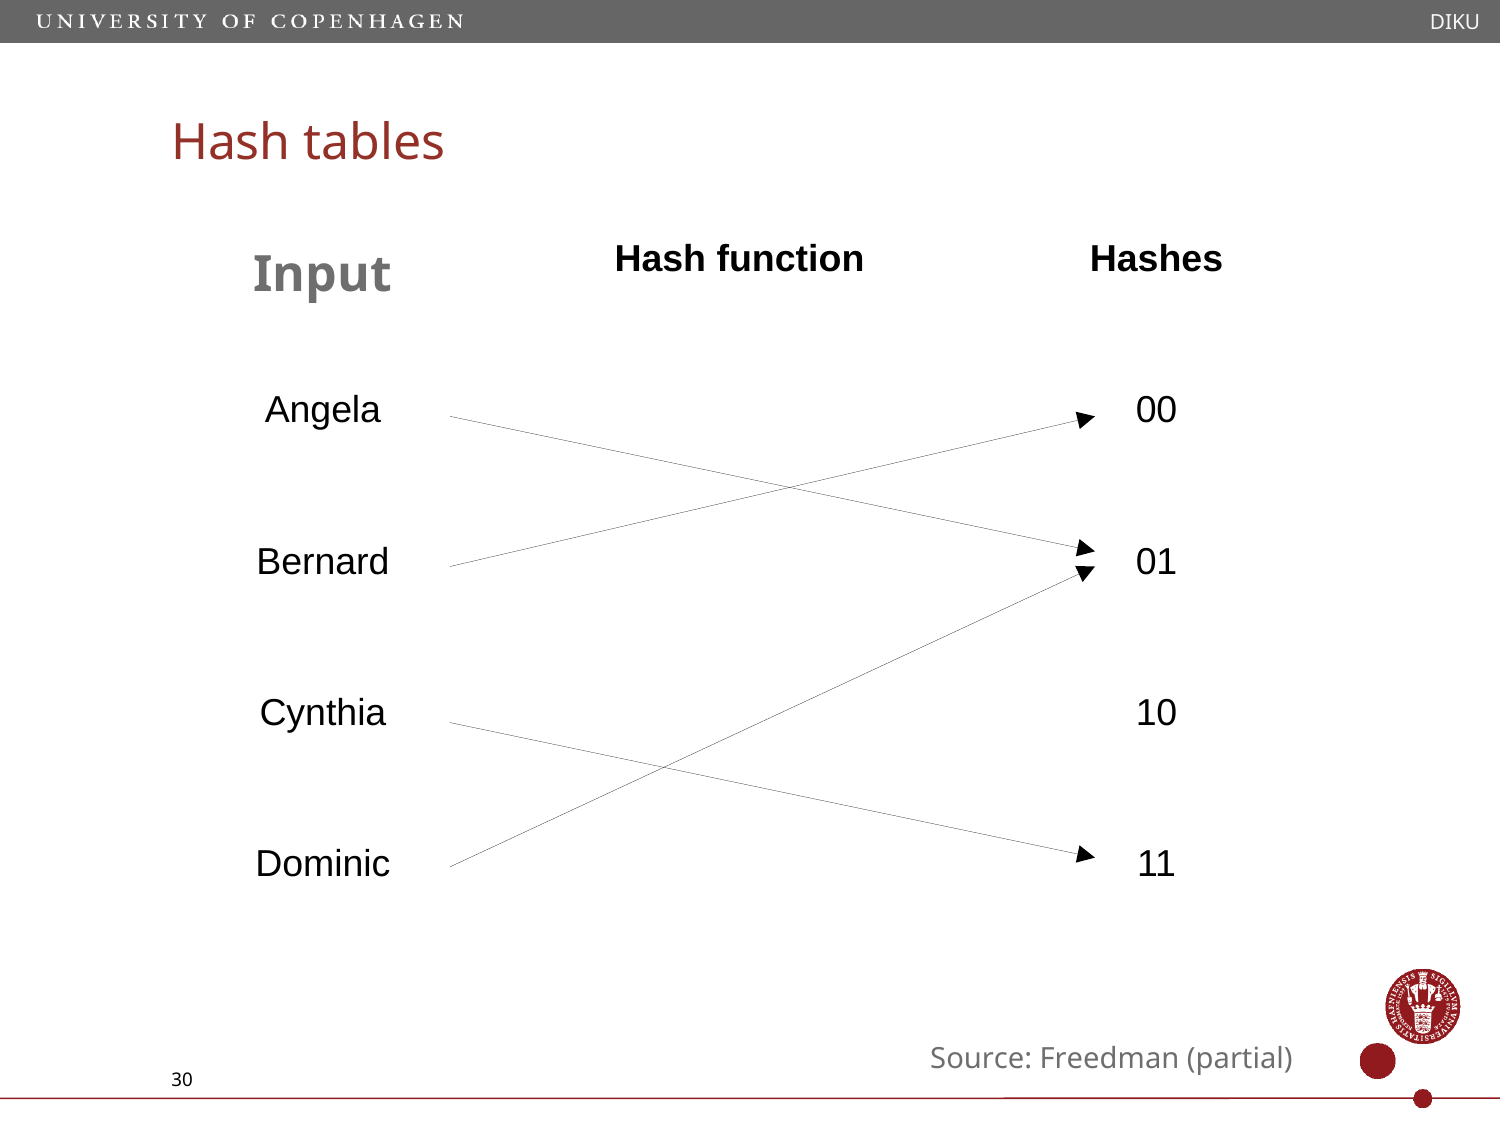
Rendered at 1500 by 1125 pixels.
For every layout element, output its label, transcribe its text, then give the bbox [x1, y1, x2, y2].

table_cell 11 [949, 836, 1365, 986]
table_cell [532, 533, 589, 547]
table_cell [603, 488, 948, 532]
table_cell 10 [949, 684, 1365, 835]
table_cell [532, 741, 661, 828]
table_header Hashes [949, 231, 1365, 381]
table_cell Dominic [115, 836, 531, 986]
text_box <number> [171, 1067, 522, 1092]
table_cell Bernard [115, 533, 531, 683]
table_cell 00 [949, 522, 997, 532]
table_cell [667, 684, 948, 826]
table_cell 01 [949, 533, 1365, 683]
table_cell Cynthia [115, 684, 531, 835]
text_box Source: Freedman (partial) [915, 1031, 1353, 1083]
text_box DIKU [469, 0, 1495, 43]
table_cell 00 [949, 382, 1365, 532]
picture [0, 910, 1500, 1122]
table_cell [532, 434, 786, 532]
table_cell [848, 636, 948, 683]
table_cell [532, 533, 948, 683]
table_cell [532, 836, 948, 986]
table_cell [532, 382, 948, 487]
text_box Hash tables [171, 75, 1329, 171]
table_header Hash function [532, 231, 948, 381]
table_cell [532, 768, 948, 835]
table_header Input [115, 231, 531, 381]
table_cell [532, 684, 840, 767]
table_cell 10 [949, 828, 981, 835]
table_cell [793, 451, 948, 520]
table_cell Angela [115, 382, 531, 532]
